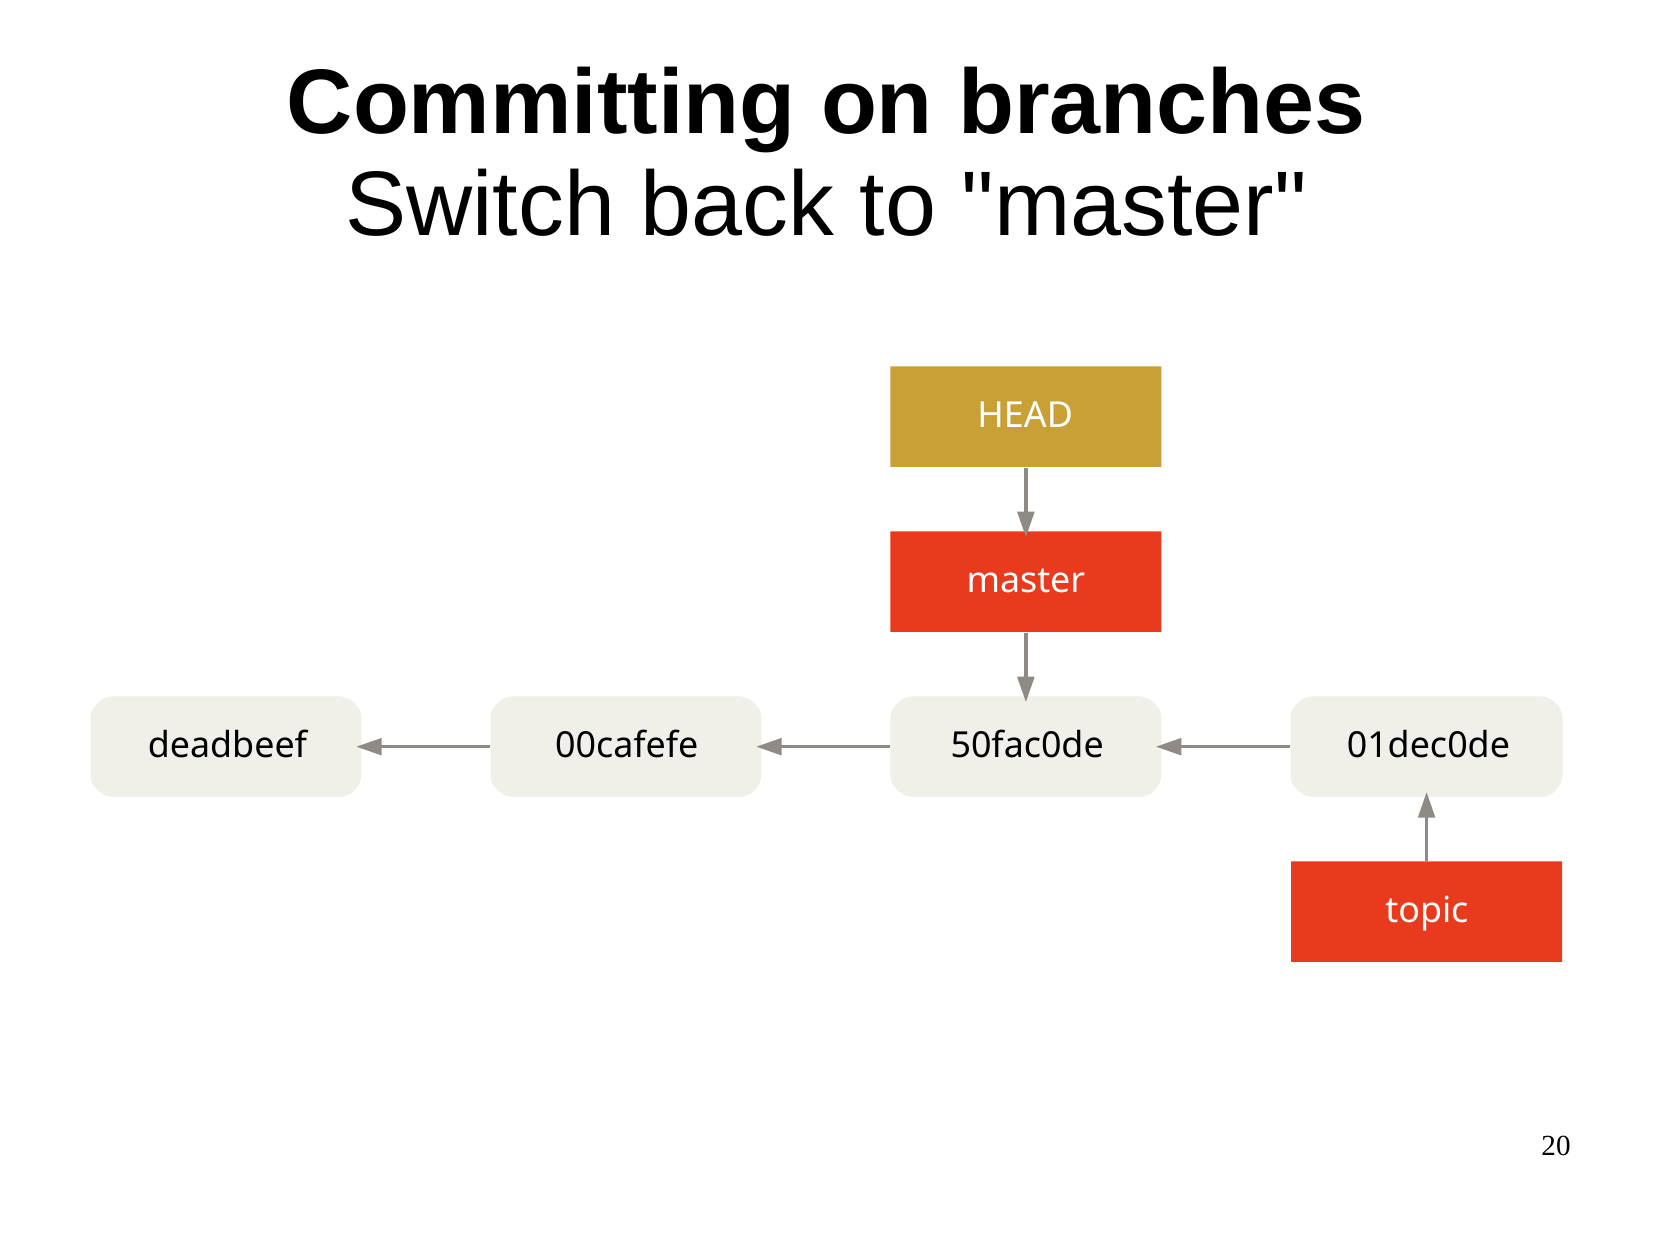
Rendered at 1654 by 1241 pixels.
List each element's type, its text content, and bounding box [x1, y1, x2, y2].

picture [82, 329, 1571, 970]
title Committing on branches Switch back to "master" [82, 49, 1571, 257]
